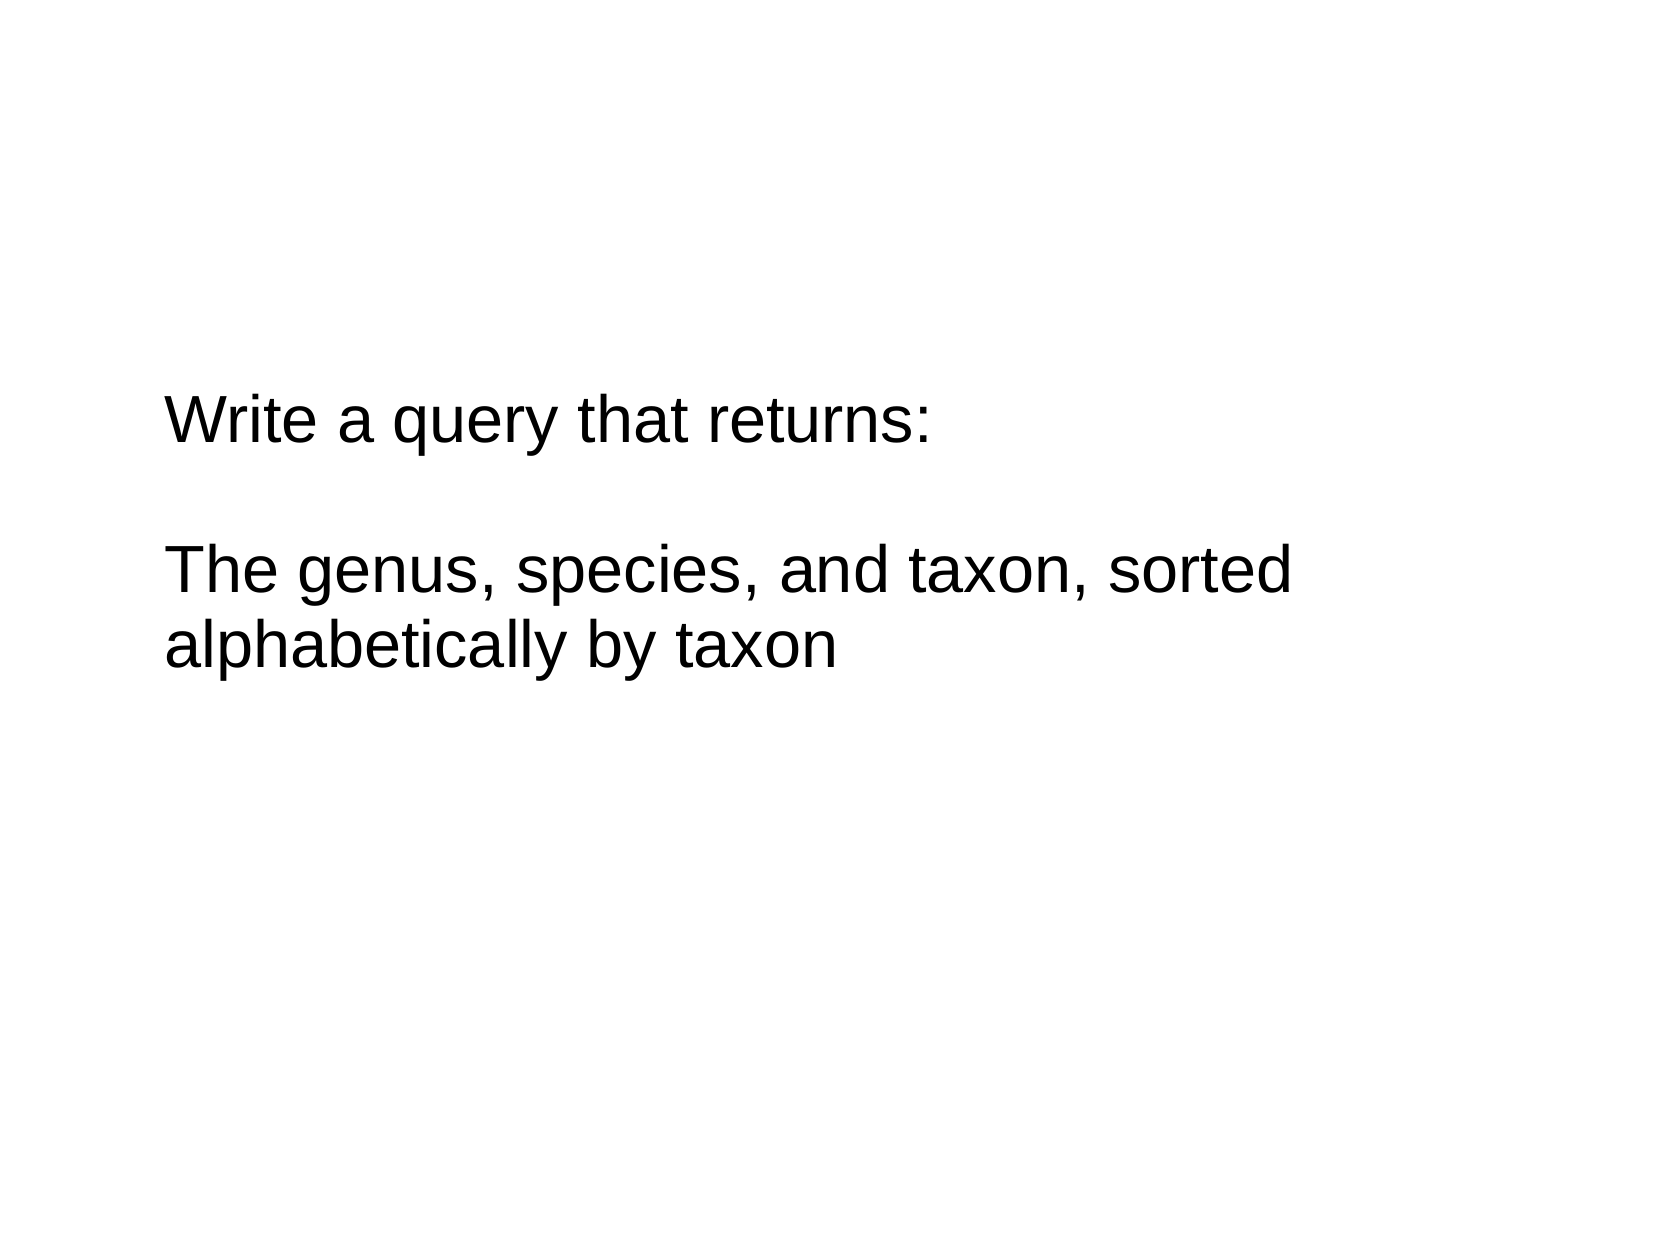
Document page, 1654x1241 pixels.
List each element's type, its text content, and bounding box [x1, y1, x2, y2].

text_box Write a query that returns: The genus, species, and taxon, sorted alphabetically by taxon [150, 375, 1561, 689]
